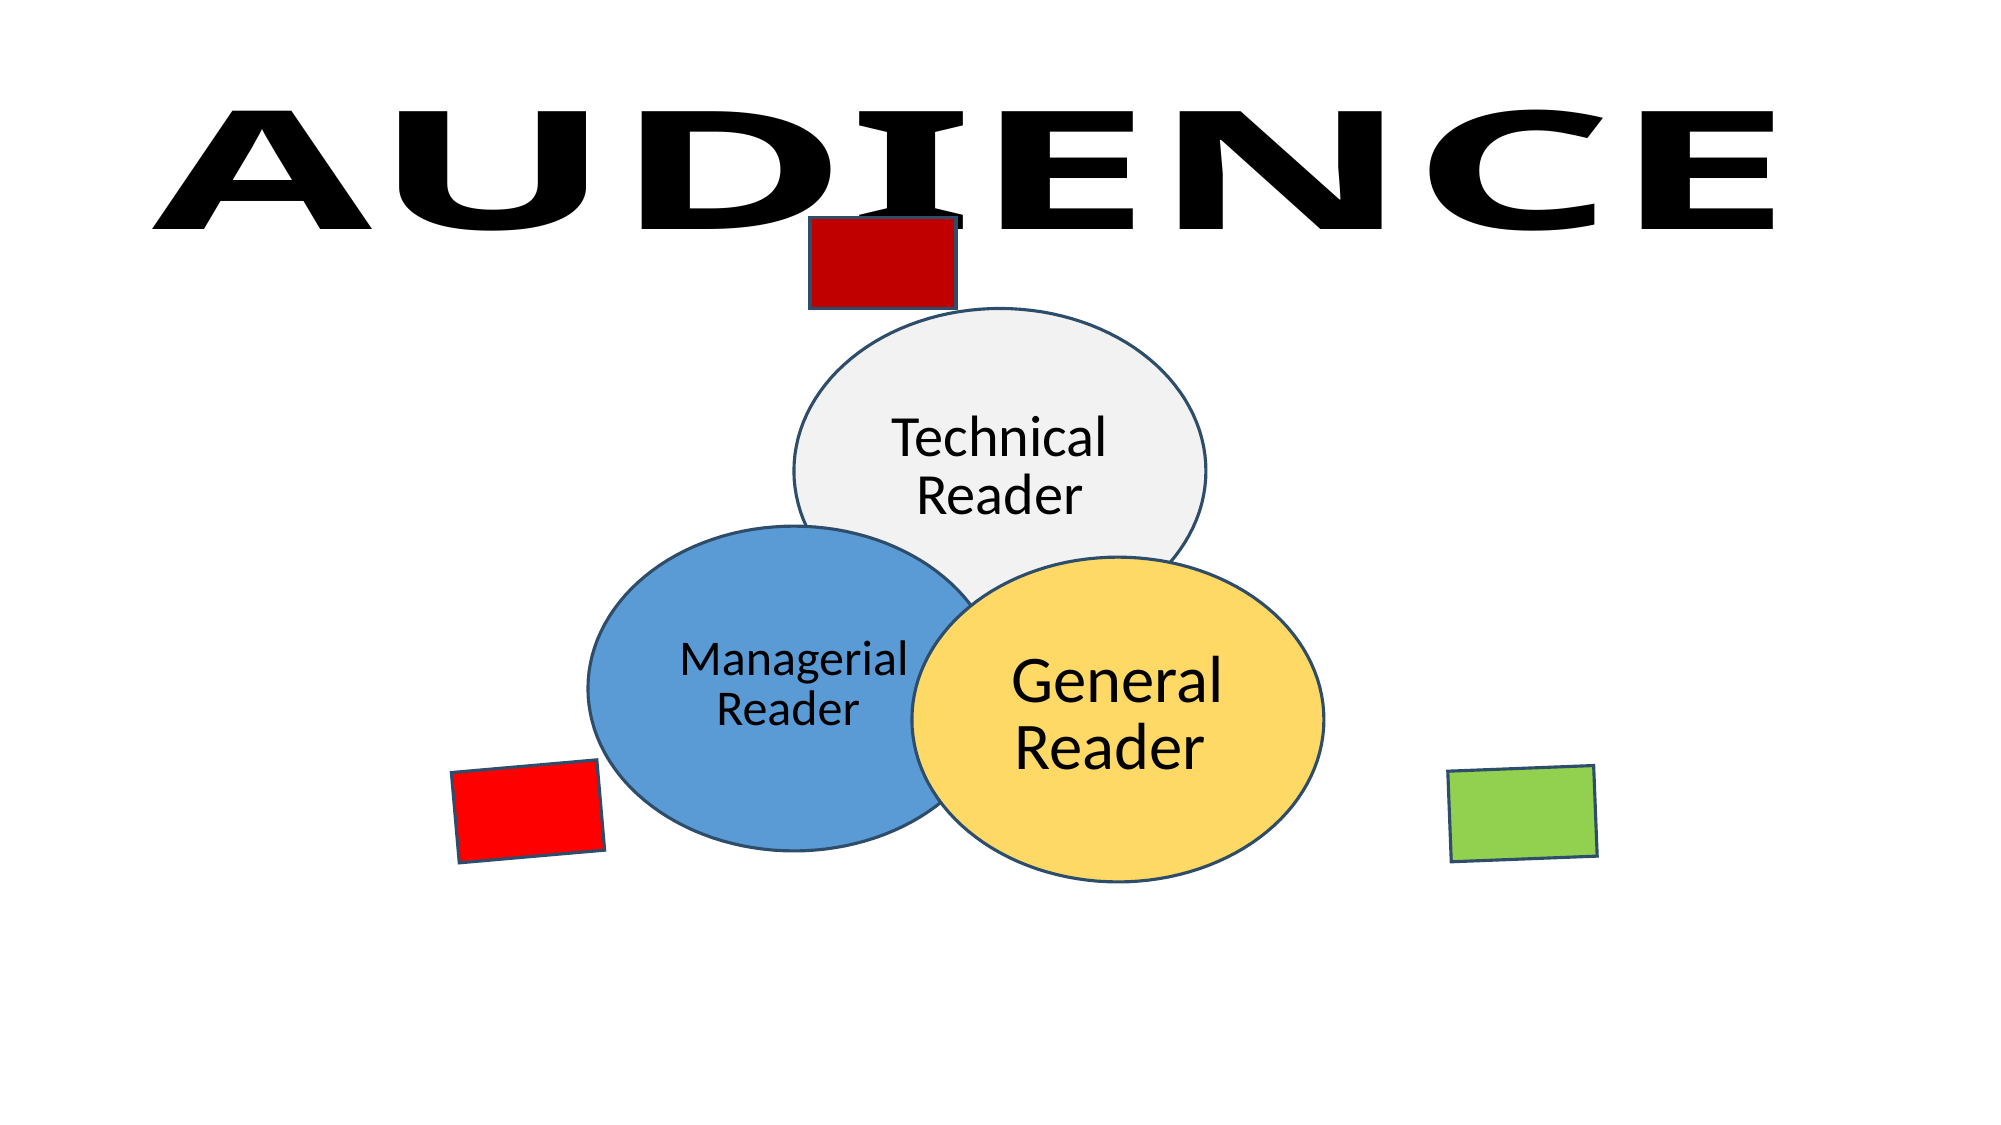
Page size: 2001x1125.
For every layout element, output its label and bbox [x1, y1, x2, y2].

text_box [52, 34, 1967, 1105]
